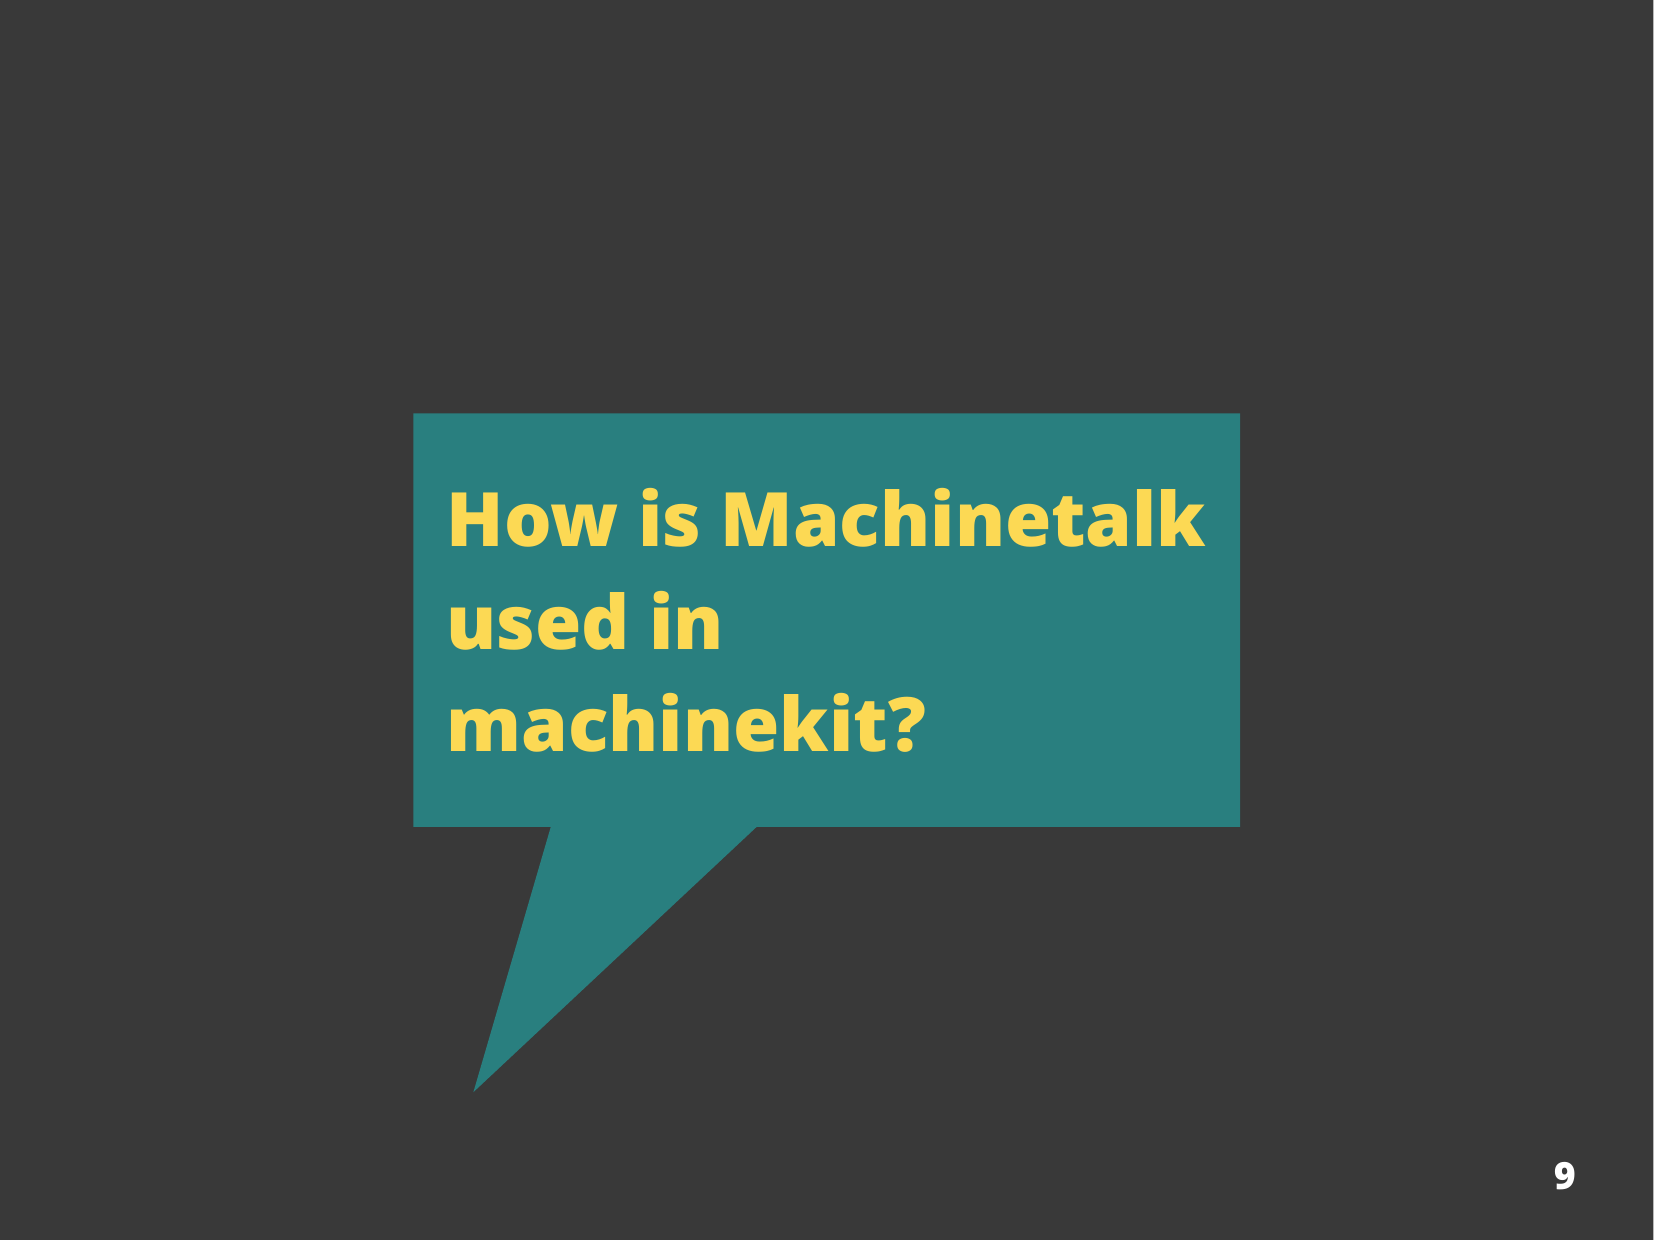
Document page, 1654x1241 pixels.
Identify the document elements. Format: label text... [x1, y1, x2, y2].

title How is Machinetalk used in machinekit? [442, 442, 1211, 798]
